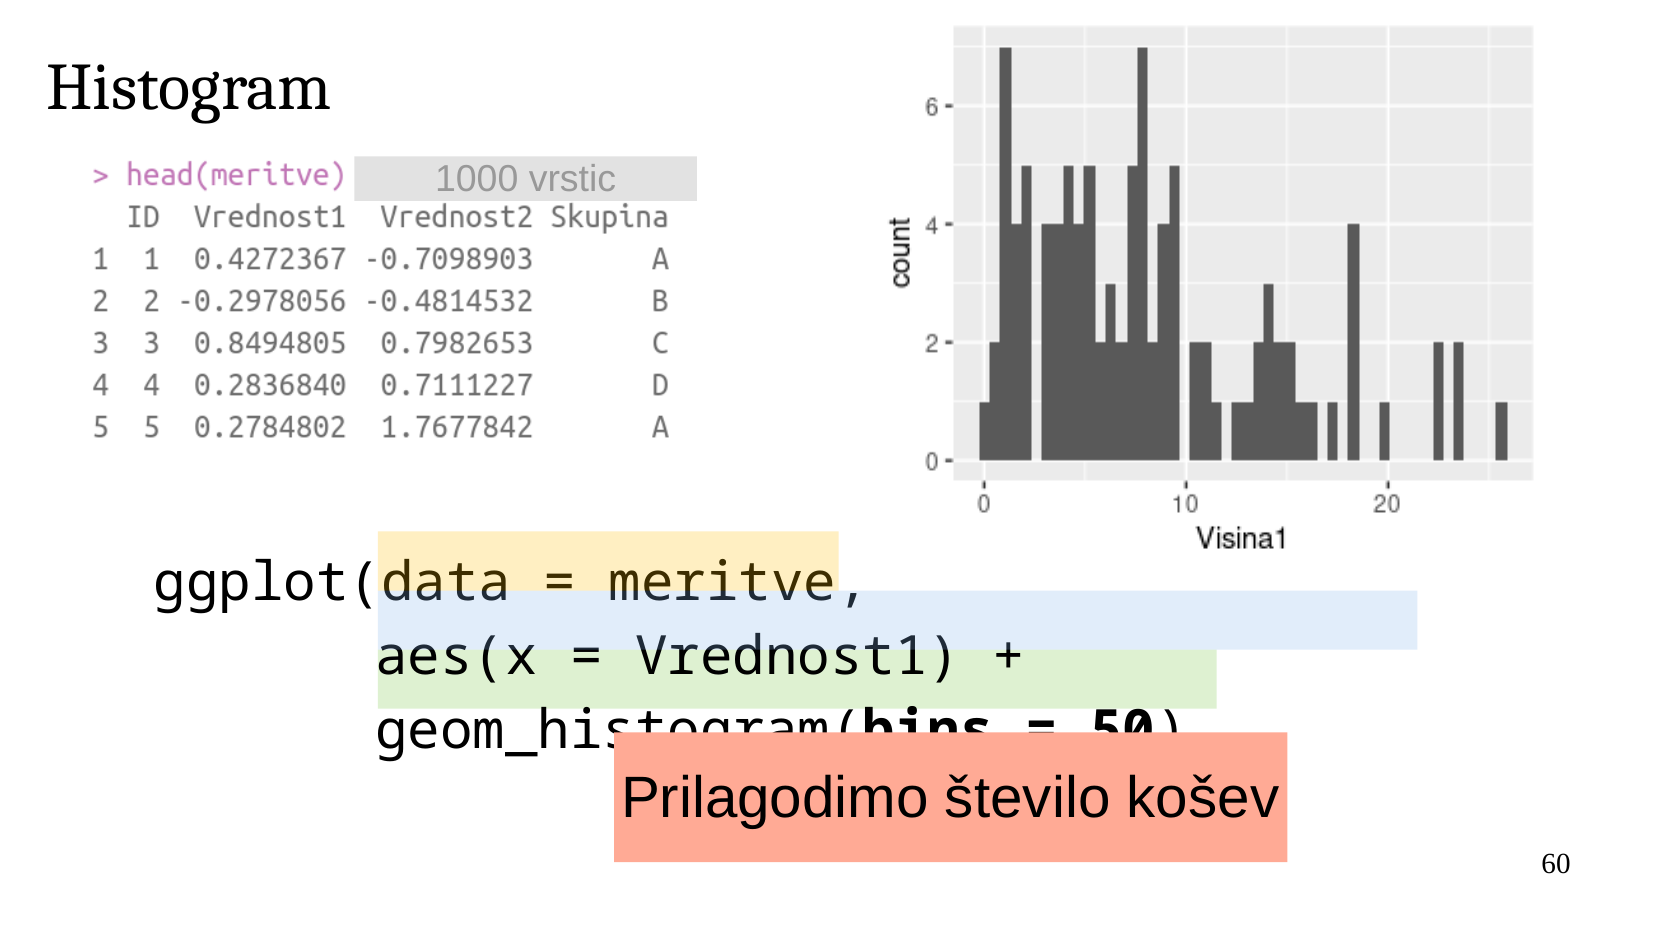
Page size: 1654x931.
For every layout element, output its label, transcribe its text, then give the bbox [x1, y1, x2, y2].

text_box [377, 531, 1418, 650]
text_box 1000 vrstic [354, 156, 697, 201]
text_box Prilagodimo število košev [614, 732, 1288, 863]
picture [82, 156, 697, 449]
list ggplot(data = meritve, aes(x = Vrednost1) + geom_histogram(bins = 50) [82, 542, 1571, 886]
picture [874, 12, 1548, 571]
title Histogram [46, 33, 874, 142]
